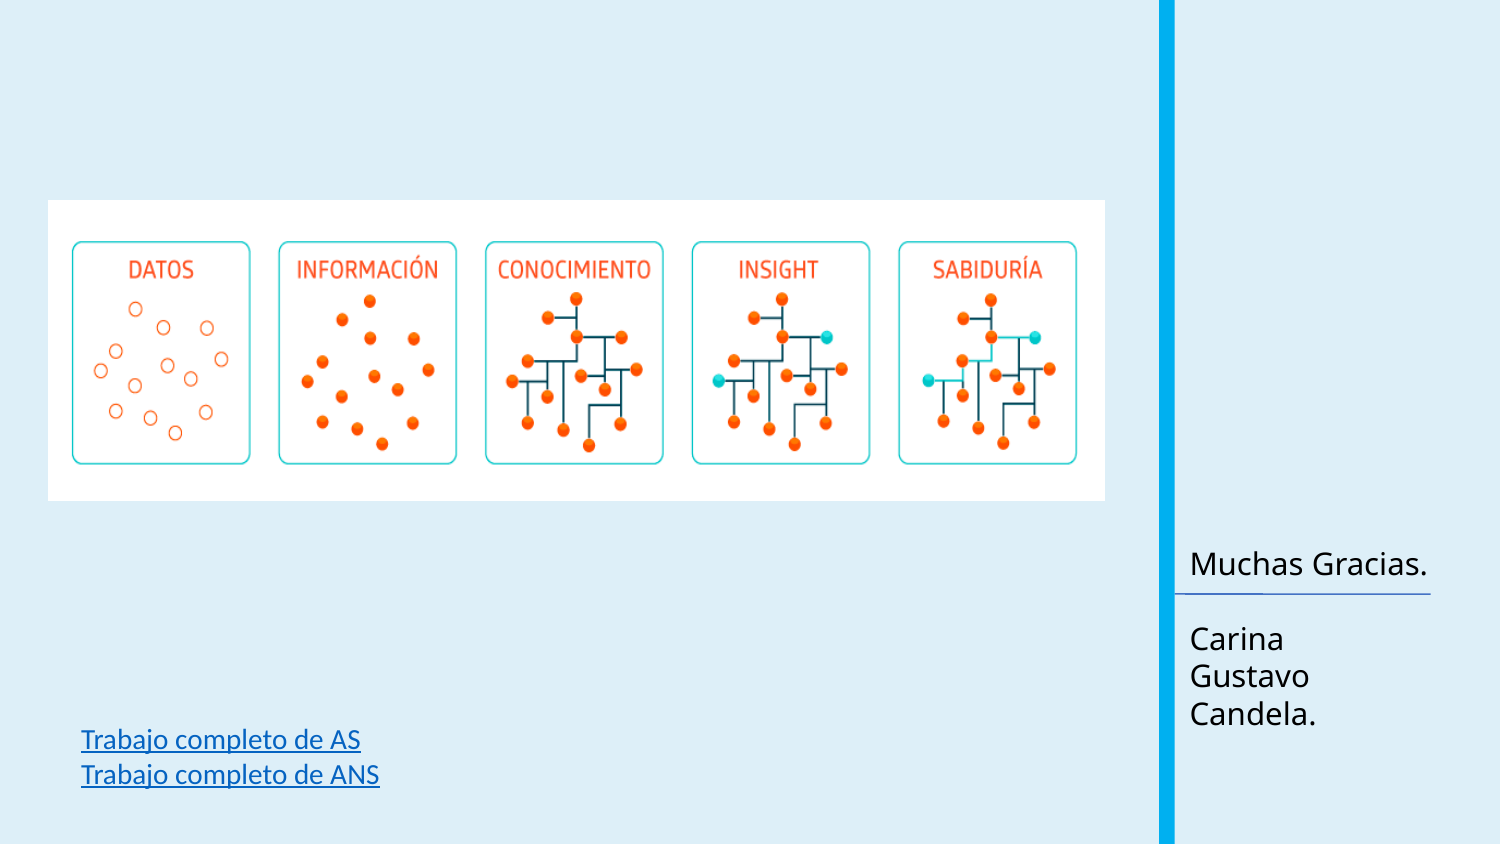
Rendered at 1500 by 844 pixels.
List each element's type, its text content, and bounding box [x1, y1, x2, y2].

picture [48, 200, 1105, 501]
text_box Muchas Gracias. Carina Gustavo Candela. [1175, 528, 1500, 747]
text_box [1159, 0, 1175, 844]
text_box Trabajo completo de AS Trabajo completo de ANS [66, 705, 472, 806]
